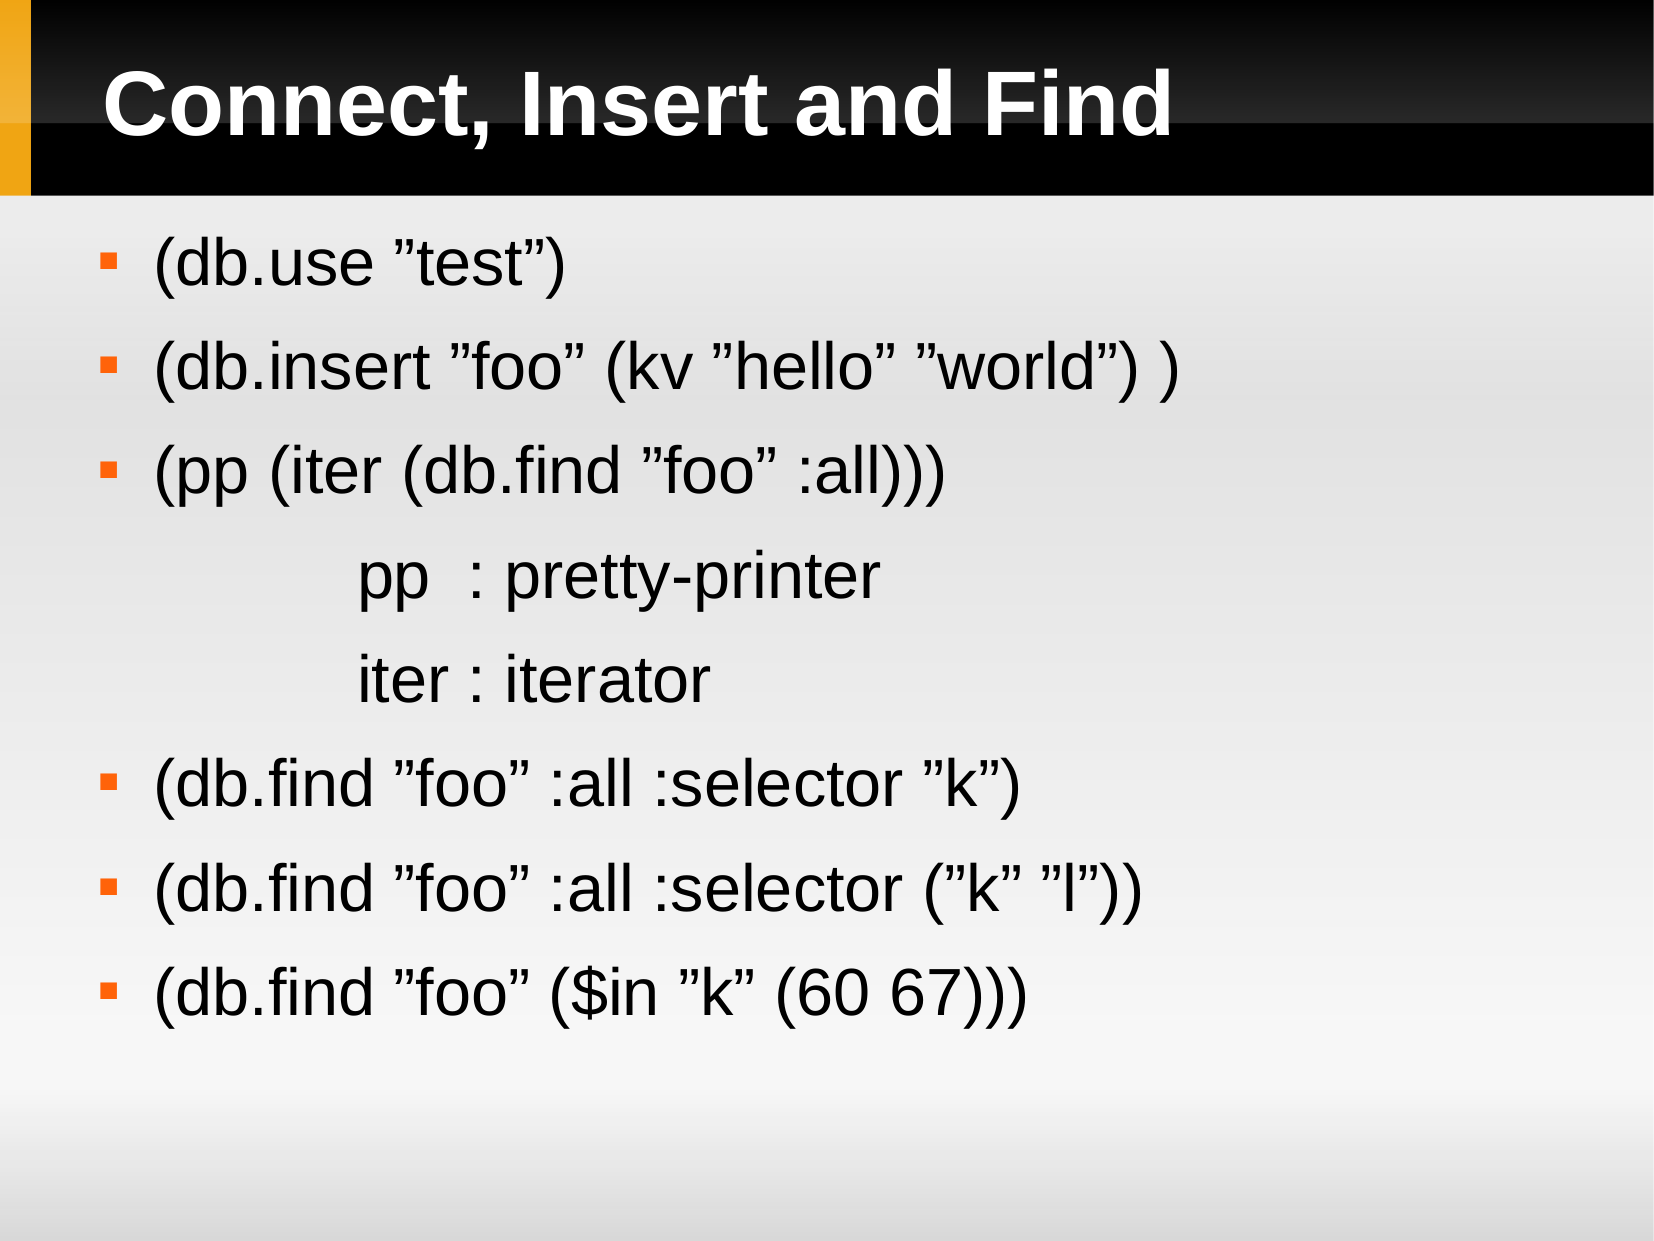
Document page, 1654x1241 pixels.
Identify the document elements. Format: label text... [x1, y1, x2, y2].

list (db.use ”test”) (db.insert ”foo” (kv ”hello” ”world”) ) (pp (iter (db.find ”foo” :all))) pp : pretty-printer iter : iterator (db.find ”foo” :all :selector ”k”) (db.find ”foo” :all :selector (”k” ”l”)) (db.find ”foo” ($in ”k” (60 67))) [82, 225, 1571, 1163]
picture [0, 0, 1654, 1241]
title Connect, Insert and Find [76, 7, 1565, 200]
